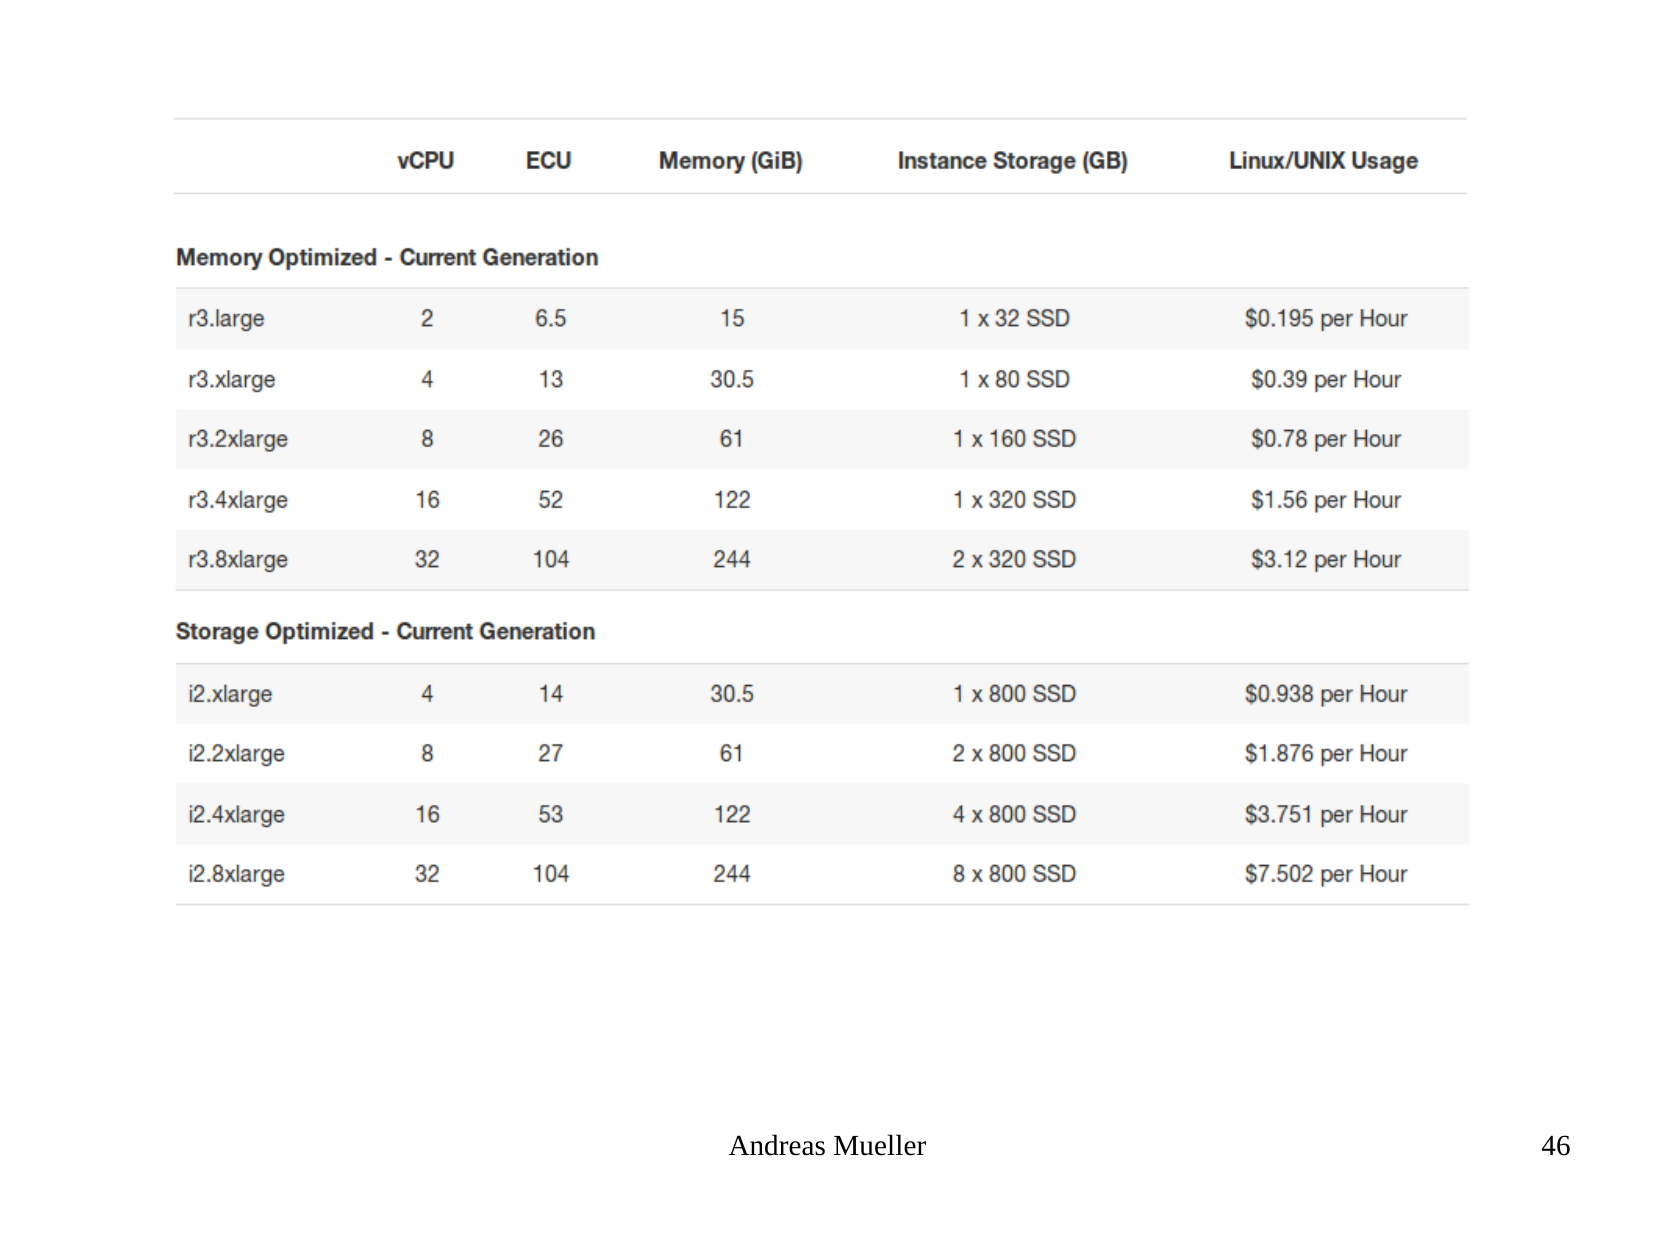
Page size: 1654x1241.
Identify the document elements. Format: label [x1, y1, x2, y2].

picture [170, 239, 1480, 926]
picture [165, 104, 1489, 204]
